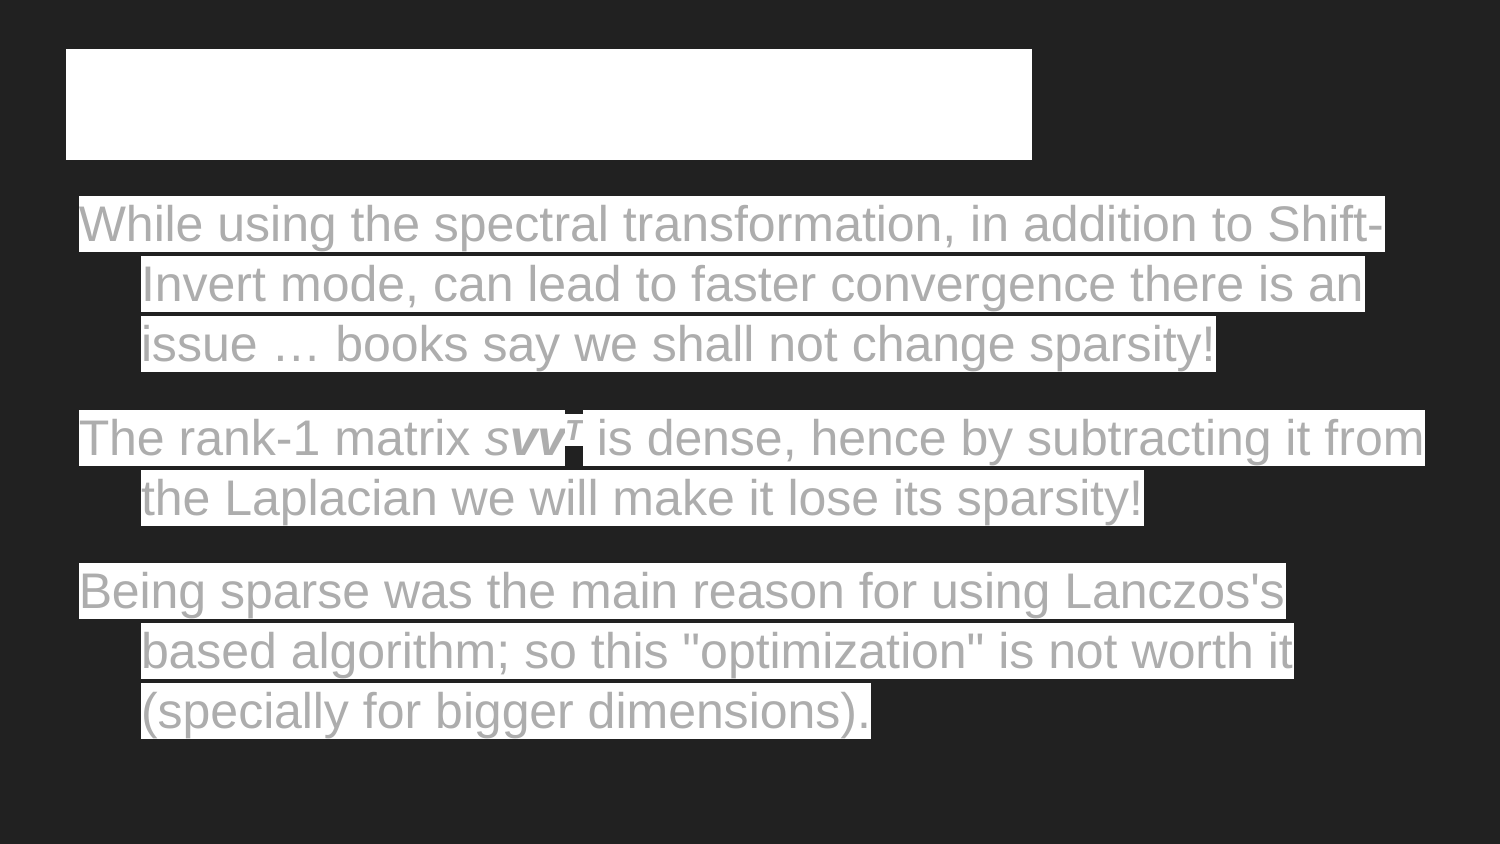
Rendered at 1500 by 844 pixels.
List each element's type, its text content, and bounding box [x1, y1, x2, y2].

title Idea5: loss of sparsity [51, 24, 1449, 176]
list While using the spectral transformation, in addition to Shift-Invert mode, can lead to faster convergence there is an issue … books say we shall not change sparsity! The rank-1 matrix svvT is dense, hence by subtracting it from the Laplacian we will make it lose its sparsity! Being sparse was the main reason for using Lanczos's based algorithm; so this "optimization" is not worth it (specially for bigger dimensions). [51, 176, 1449, 738]
